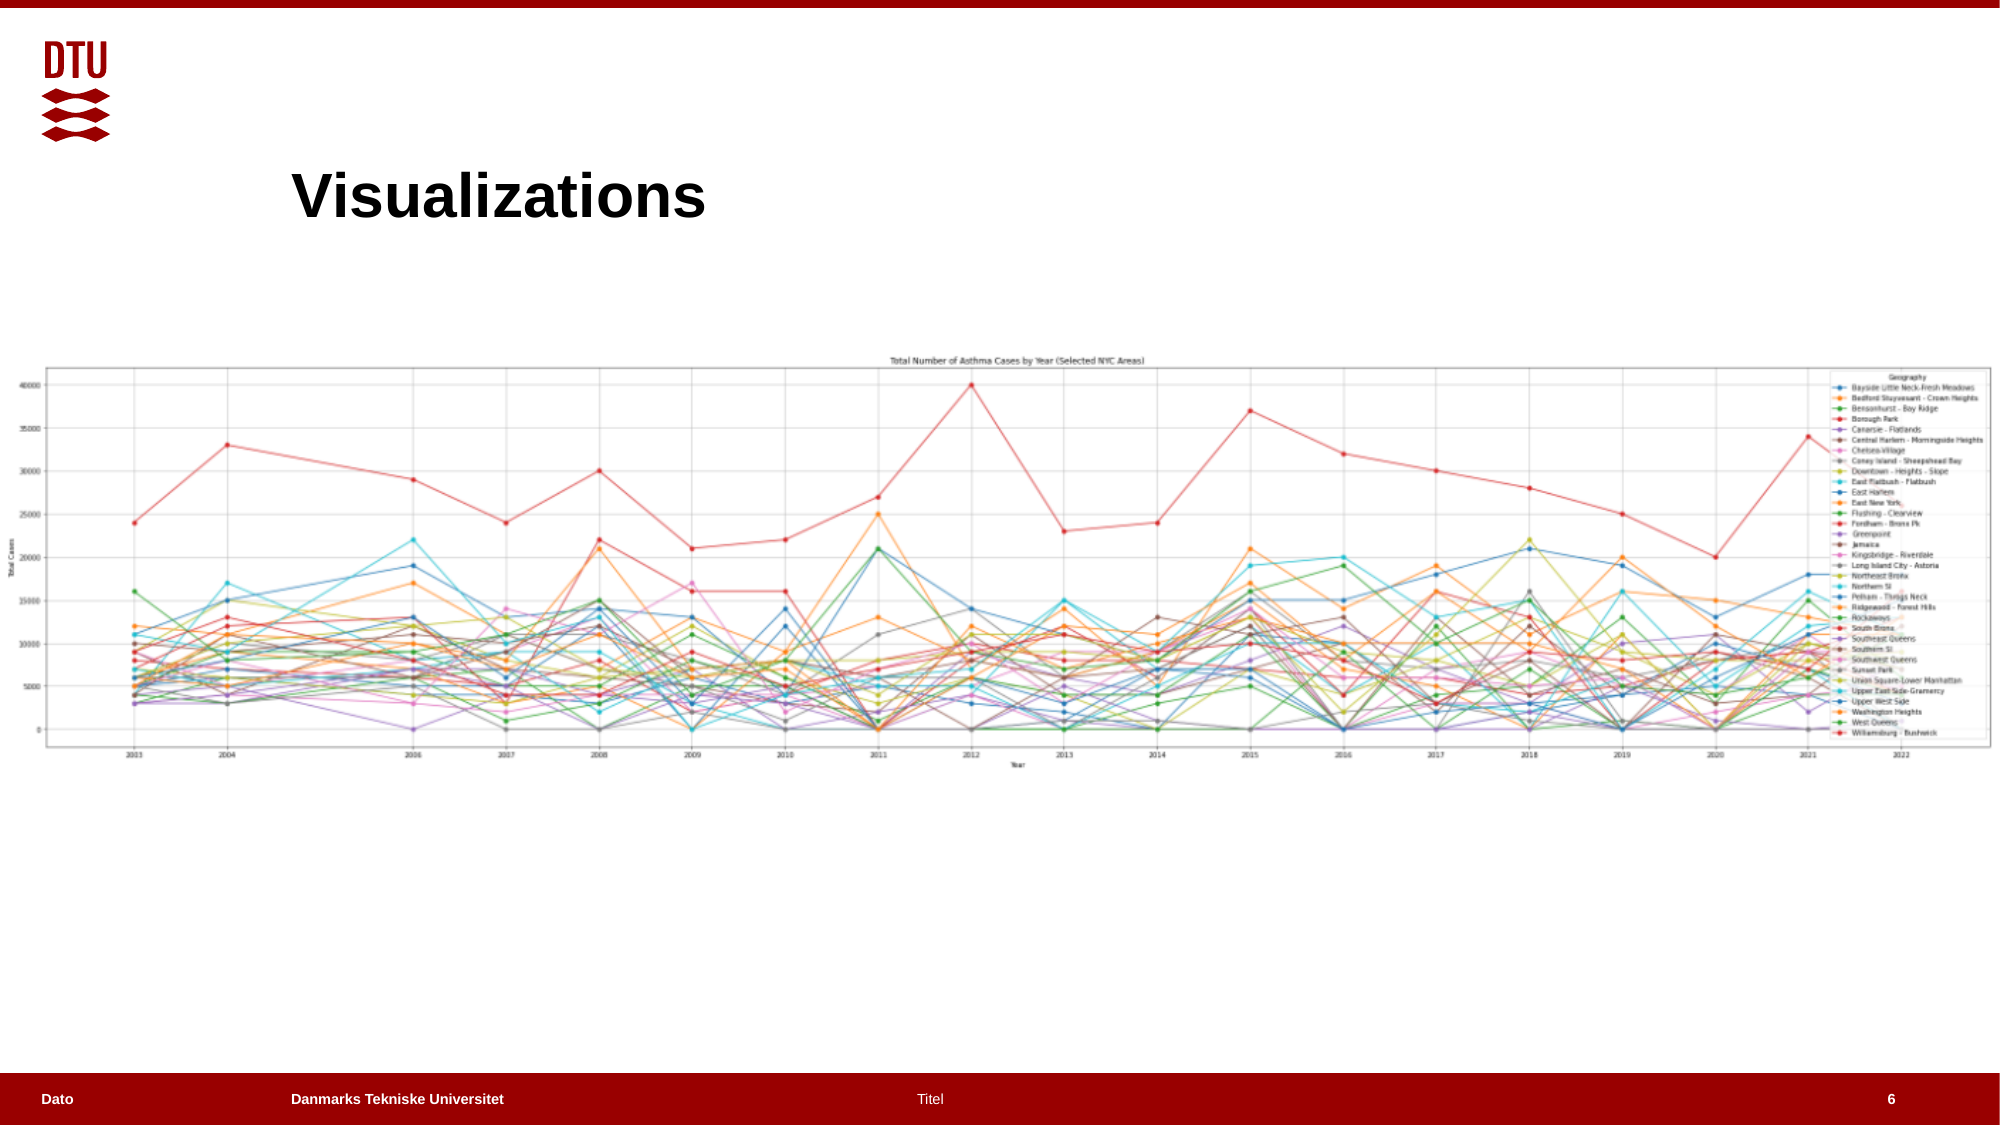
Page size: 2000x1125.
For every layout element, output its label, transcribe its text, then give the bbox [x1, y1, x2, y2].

picture [7, 355, 1993, 770]
text_box Dato [41, 1073, 223, 1125]
text_box 4 [1887, 1073, 1959, 1125]
text_box Titel [917, 1073, 1819, 1125]
title Visualizations [291, 69, 1819, 230]
